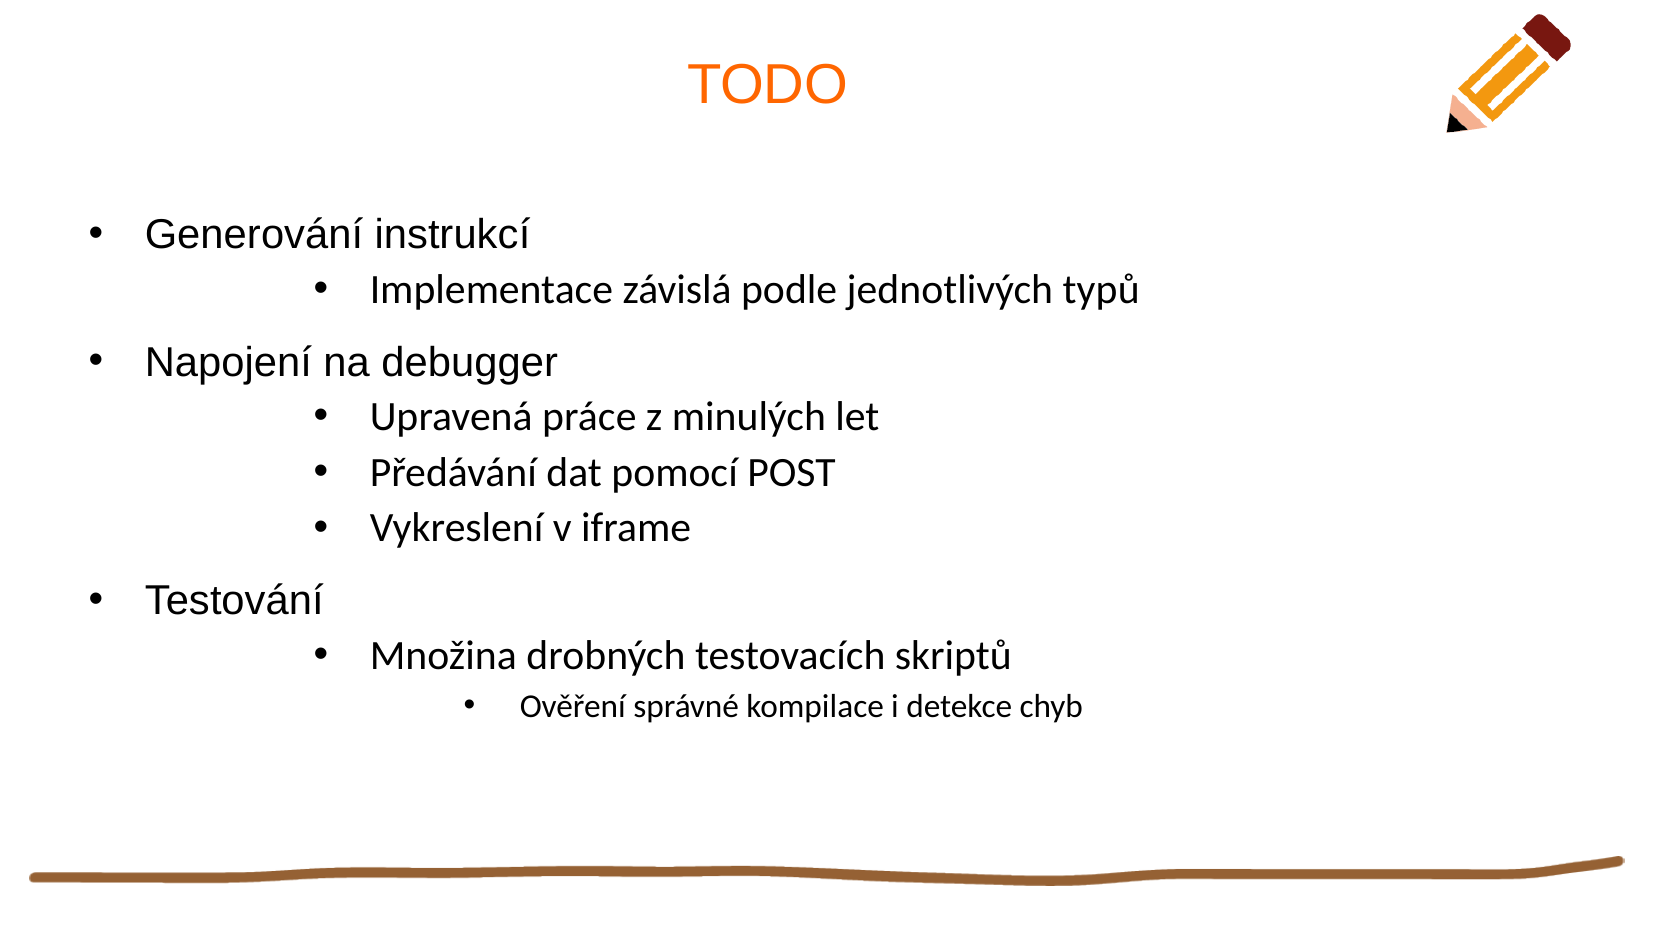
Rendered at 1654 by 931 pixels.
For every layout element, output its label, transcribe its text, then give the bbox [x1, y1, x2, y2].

list Generování instrukcí Implementace závislá podle jednotlivých typů Napojení na debugger Upravená práce z minulých let Předávání dat pomocí POST Vykreslení v iframe Testování Množina drobných testovacích skriptů Ověření správné kompilace i detekce chyb [88, 206, 1565, 857]
title TODO [88, 29, 1447, 133]
